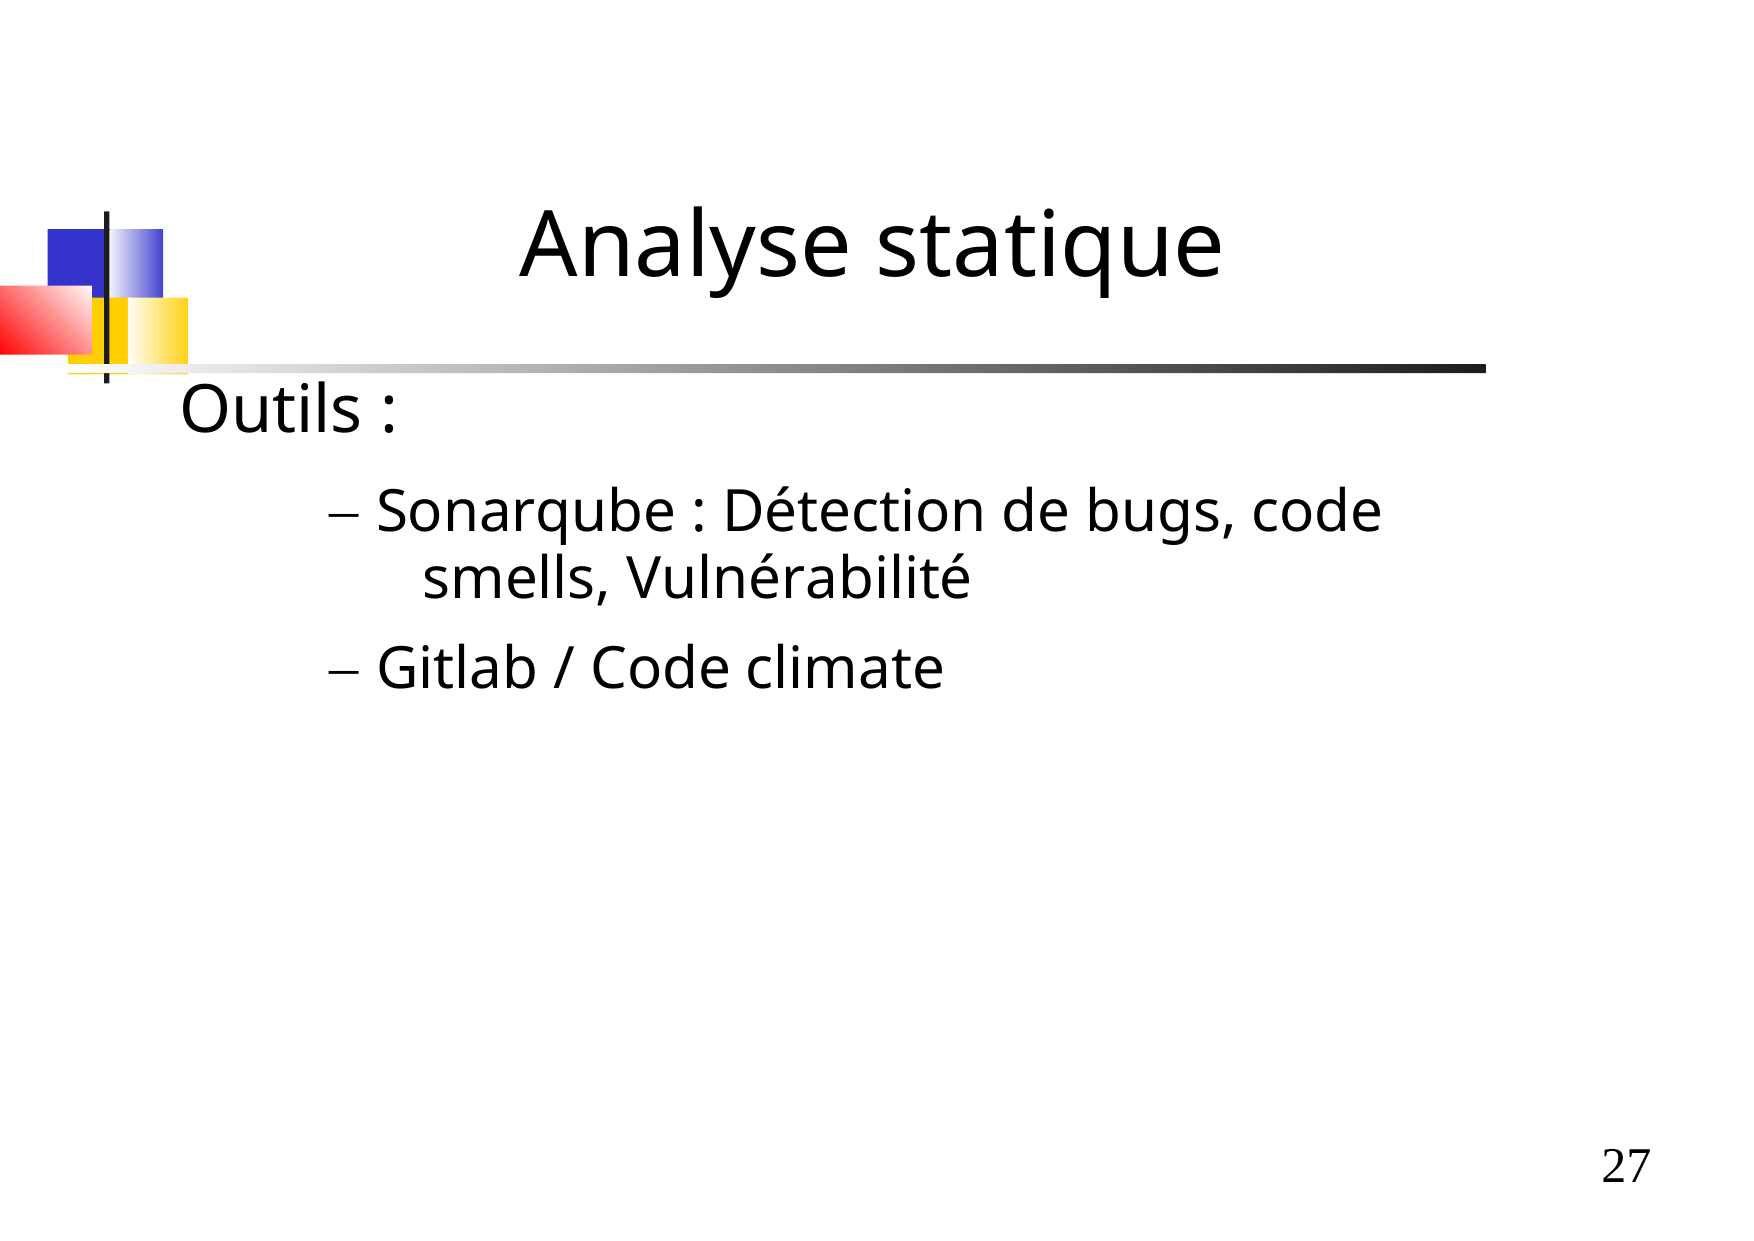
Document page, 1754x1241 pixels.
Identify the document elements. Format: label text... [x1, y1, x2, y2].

list Outils : Sonarqube : Détection de bugs, code smells, Vulnérabilité Gitlab / Code climate [179, 371, 1567, 1091]
title Analyse statique [179, 139, 1567, 351]
